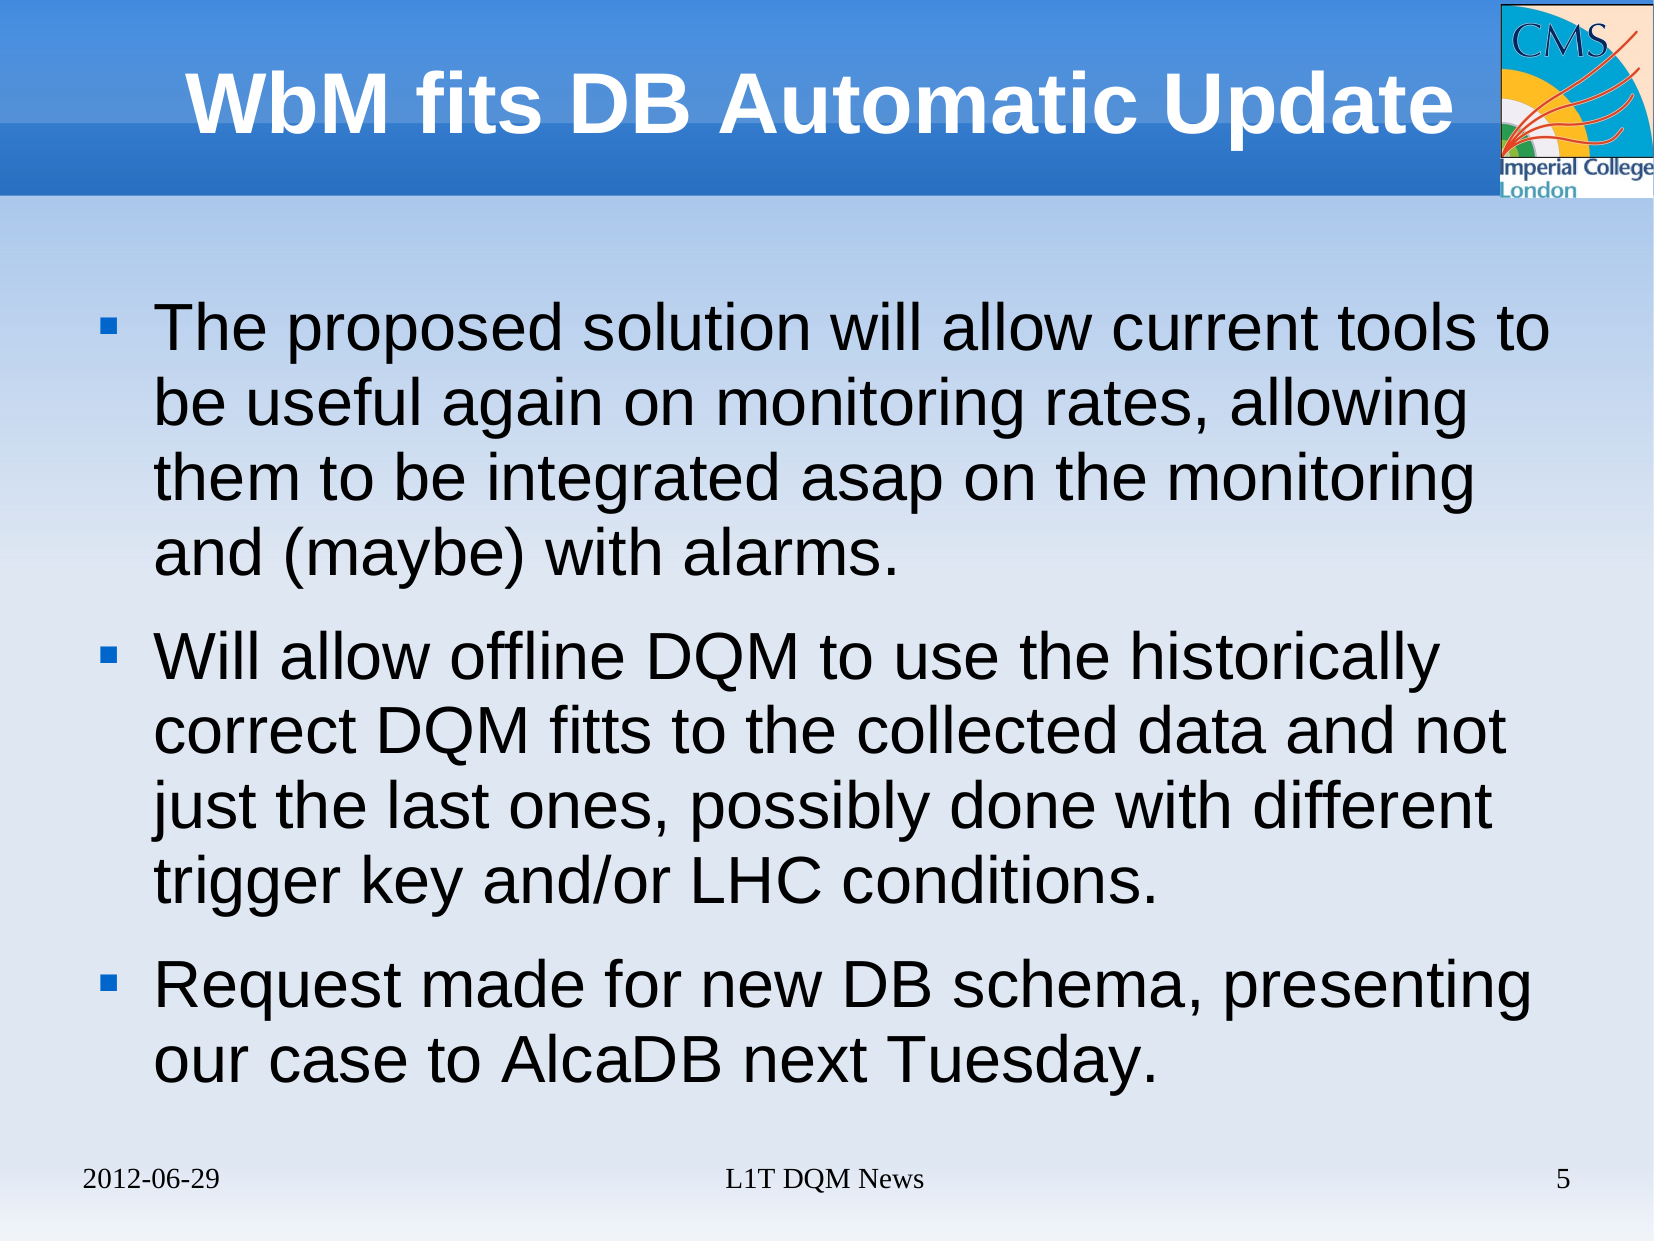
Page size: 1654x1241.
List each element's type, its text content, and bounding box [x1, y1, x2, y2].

picture [0, 0, 1654, 1241]
list The proposed solution will allow current tools to be useful again on monitoring rates, allowing them to be integrated asap on the monitoring and (maybe) with alarms. Will allow offline DQM to use the historically correct DQM fitts to the collected data and not just the last ones, possibly done with different trigger key and/or LHC conditions. Request made for new DB schema, presenting our case to AlcaDB next Tuesday. [82, 290, 1571, 1109]
title WbM fits DB Automatic Update [76, 0, 1565, 208]
